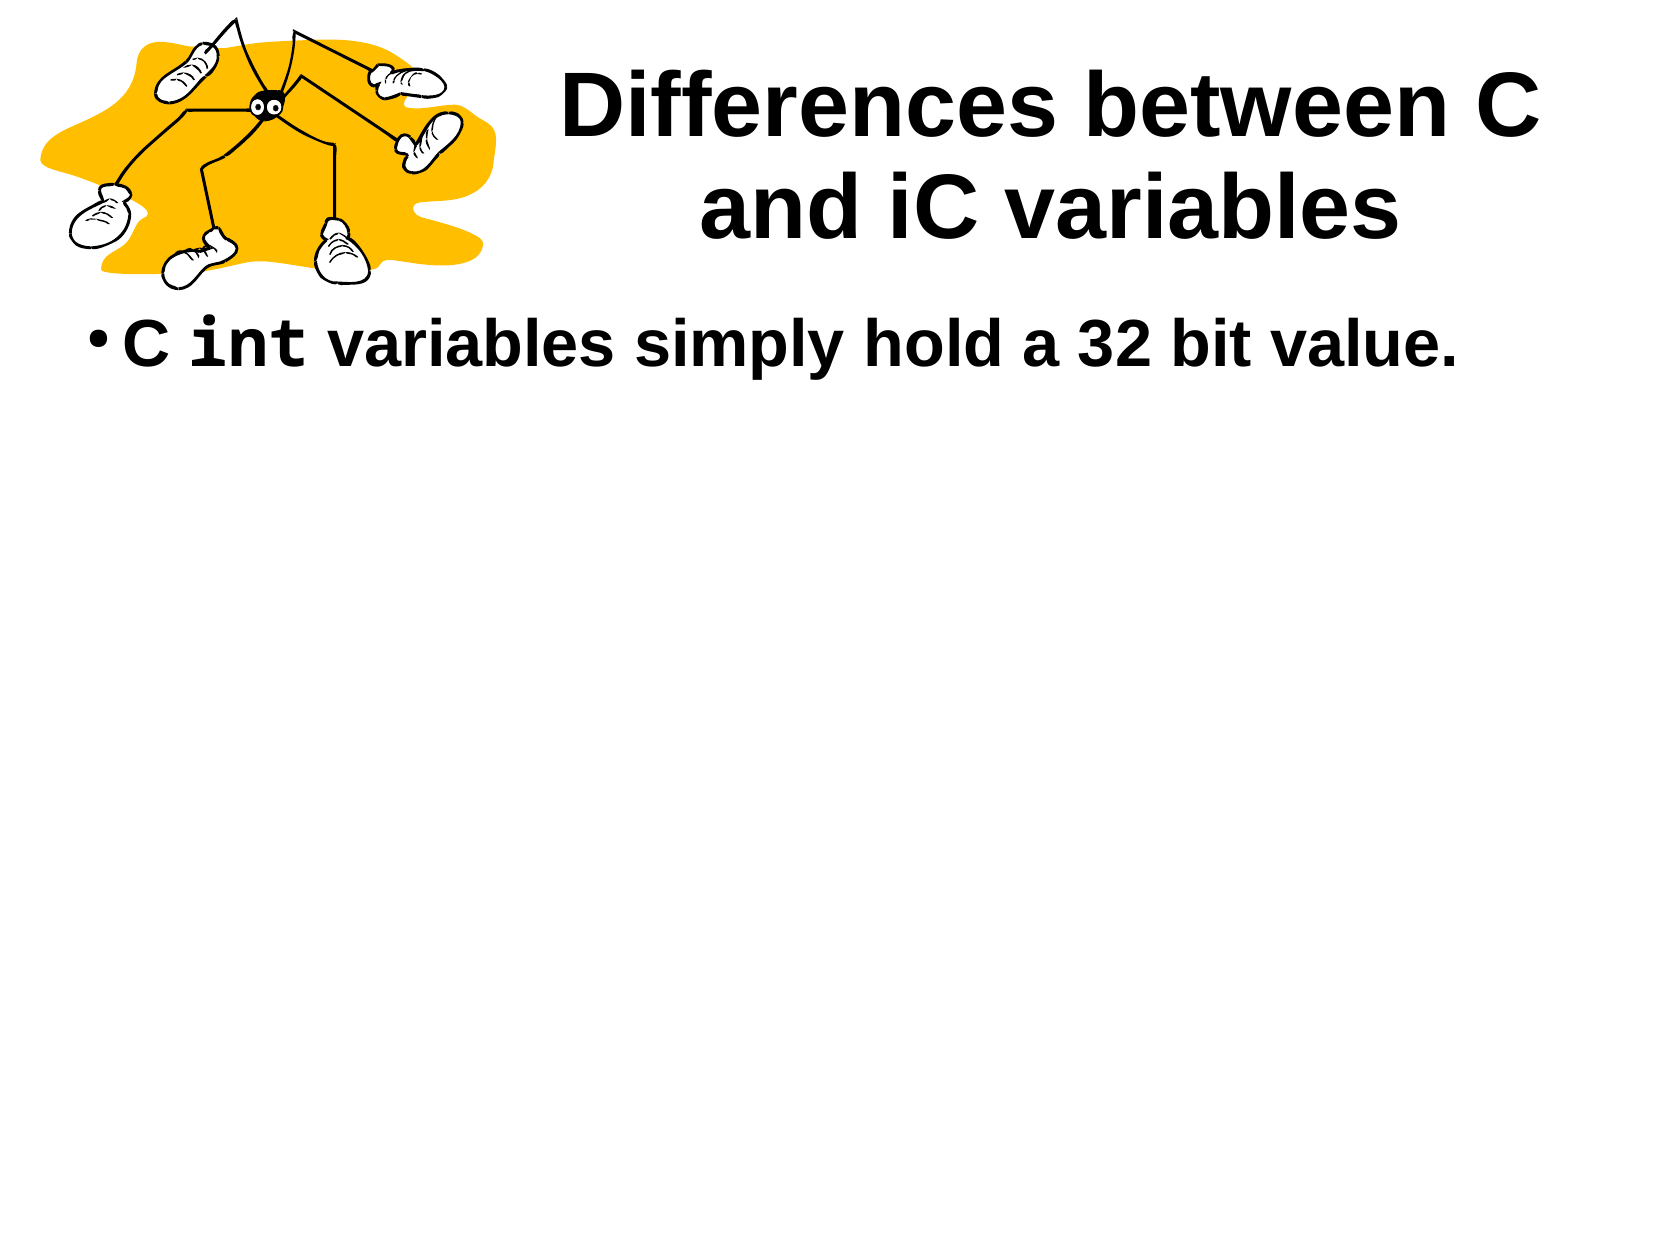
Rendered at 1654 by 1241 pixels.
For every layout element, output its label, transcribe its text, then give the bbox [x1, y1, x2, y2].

title Differences between C and iC variables [531, 49, 1571, 105]
subtitle C int variables simply hold a 32 bit value. [86, 105, 1575, 1241]
picture [40, 17, 497, 291]
